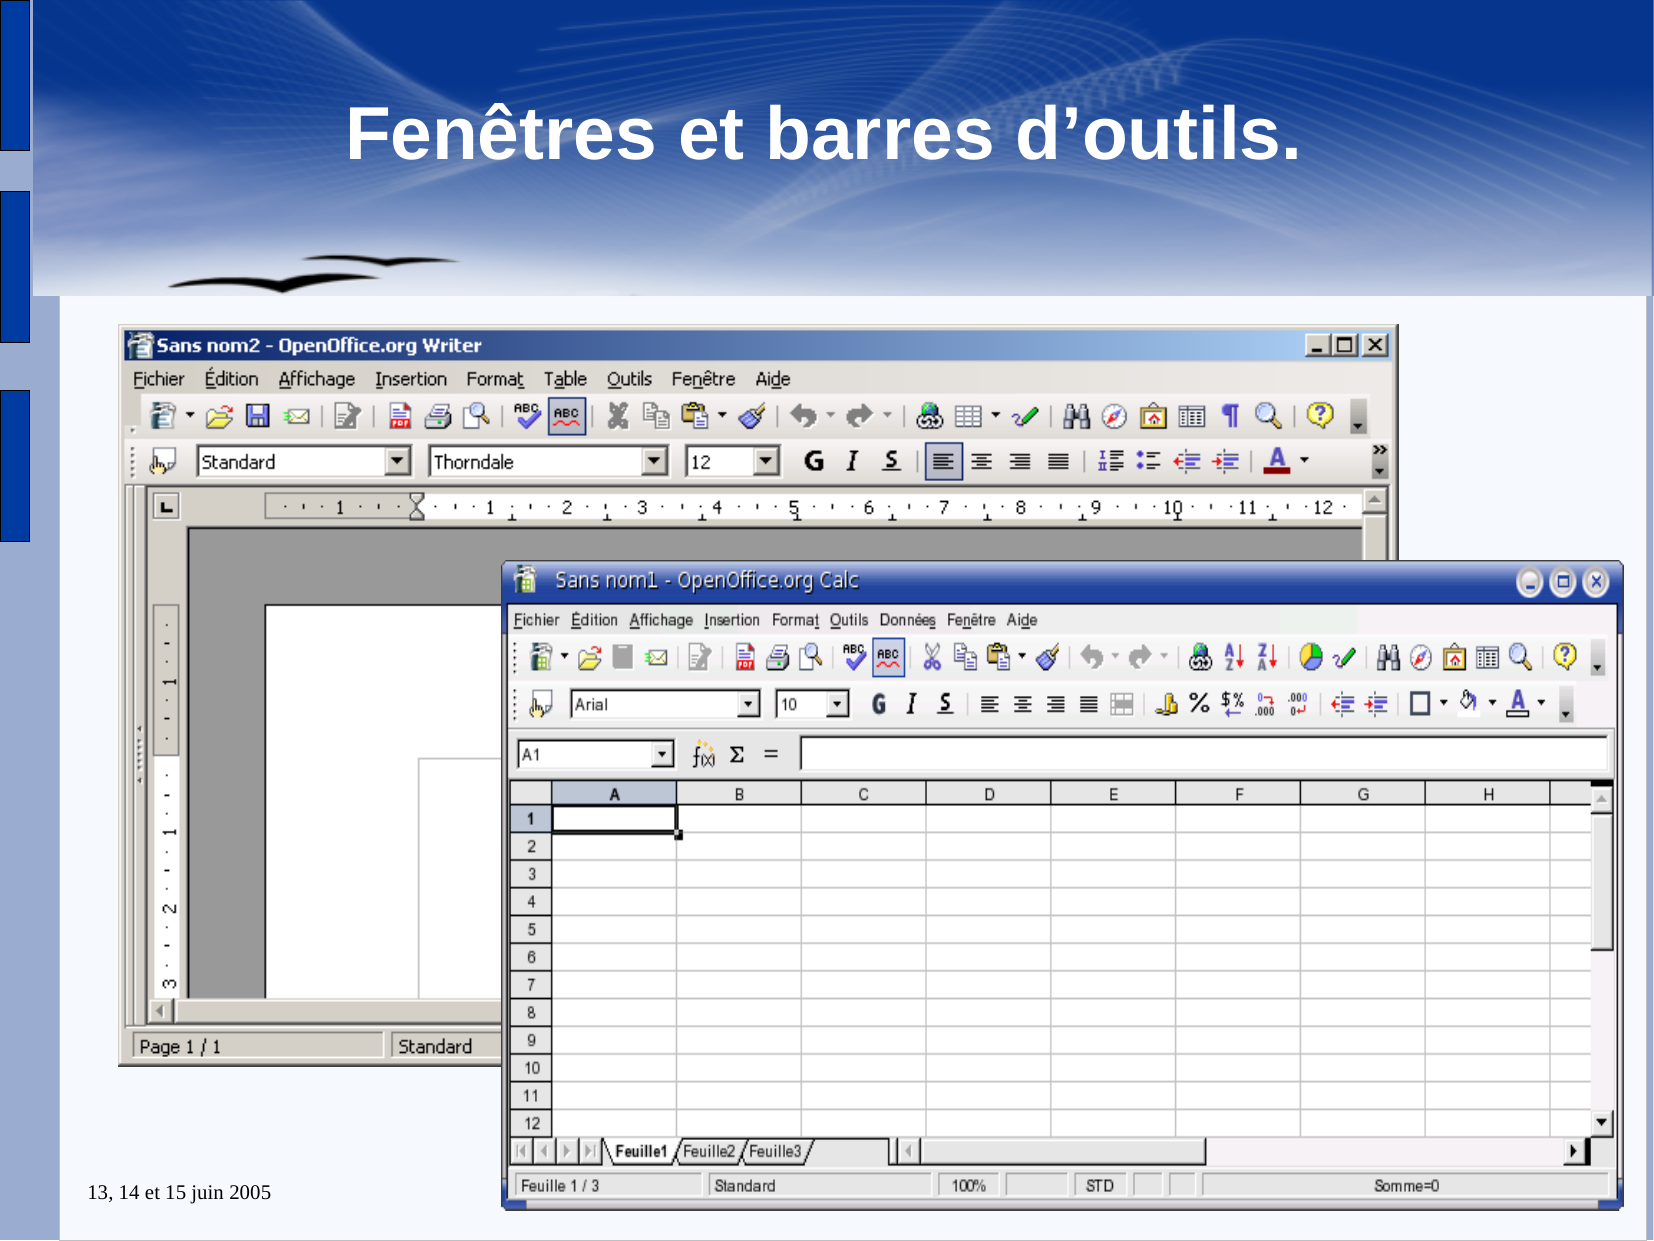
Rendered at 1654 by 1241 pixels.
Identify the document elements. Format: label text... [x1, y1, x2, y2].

picture [118, 324, 1624, 1211]
picture [33, 0, 1654, 296]
title Fenêtres et barres d’outils. [118, 29, 1531, 237]
